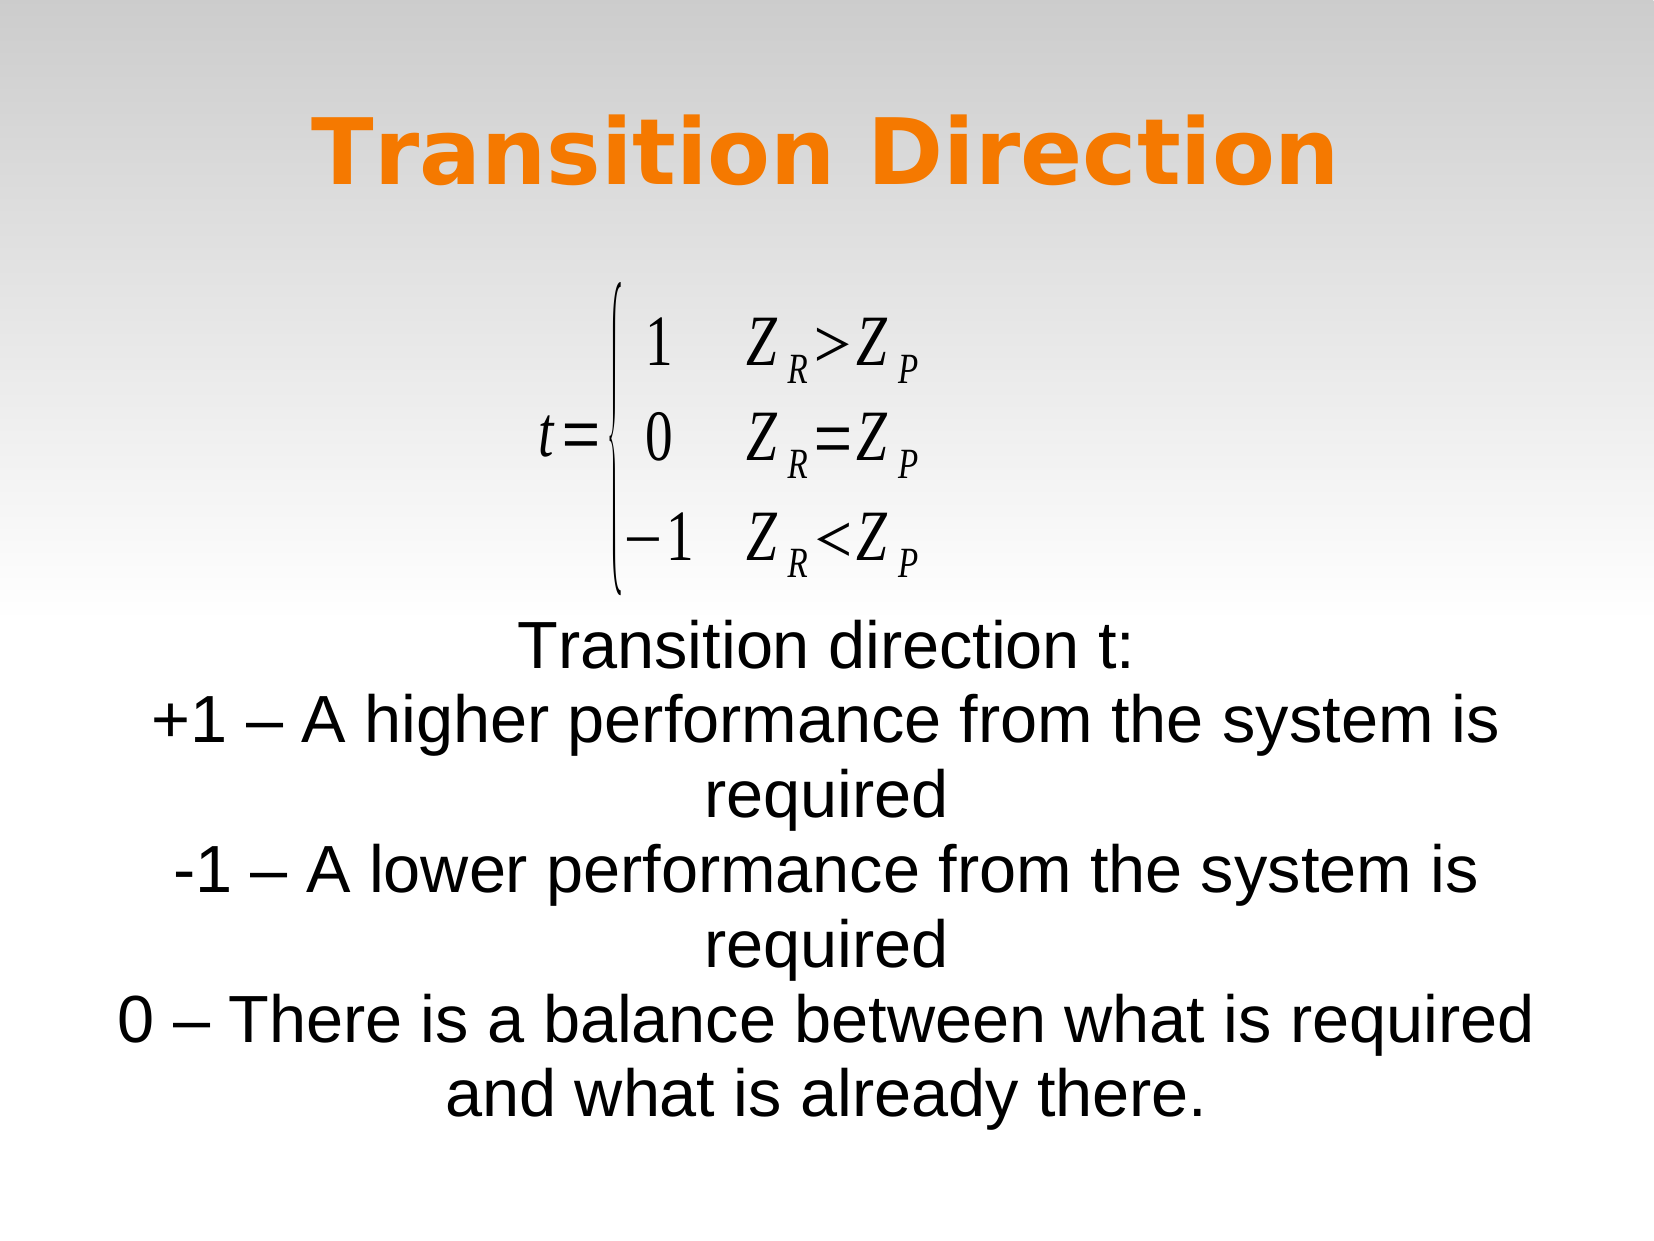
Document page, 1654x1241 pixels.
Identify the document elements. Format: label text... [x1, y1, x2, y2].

subtitle Transition direction t: +1 – A higher performance from the system is required -1 – A lower performance from the system is required 0 – There is a balance between what is required and what is already there. [82, 607, 1571, 1132]
title Transition Direction [82, 56, 1571, 250]
chart [525, 279, 932, 601]
